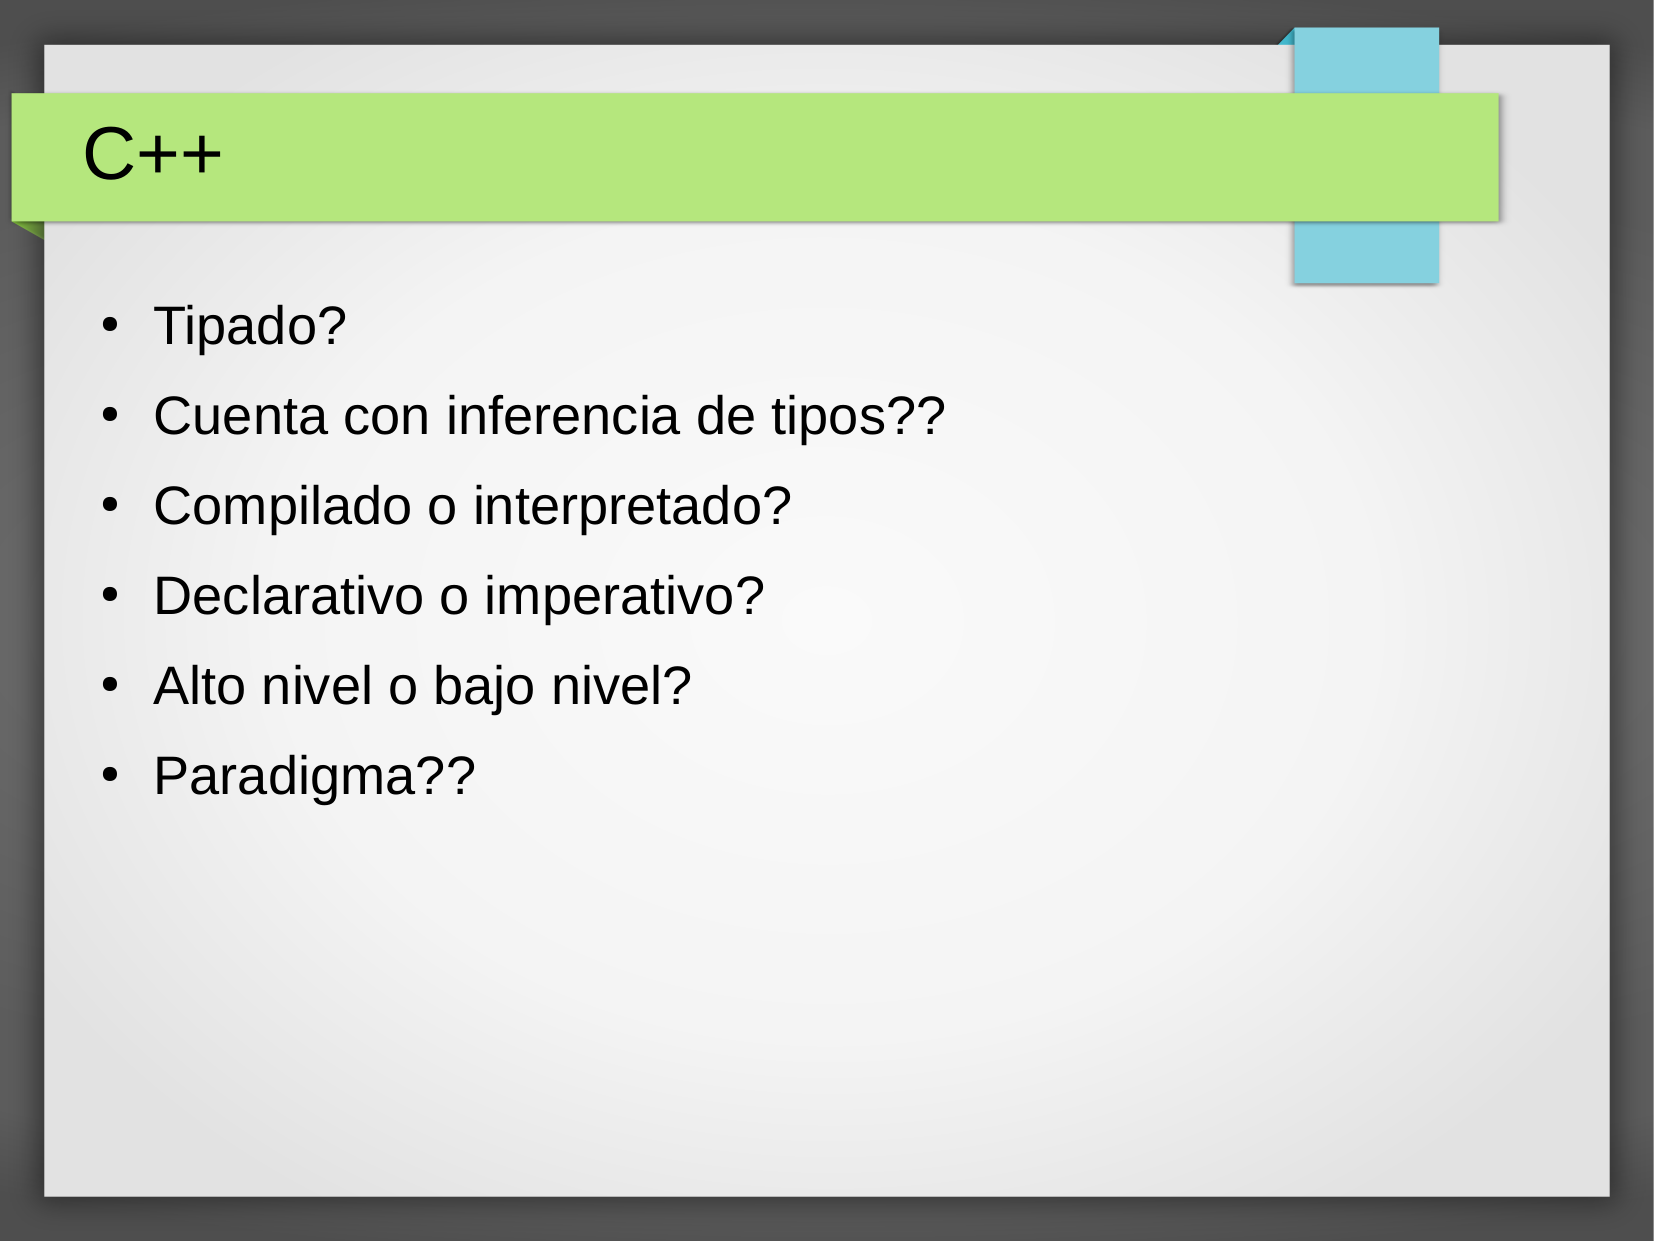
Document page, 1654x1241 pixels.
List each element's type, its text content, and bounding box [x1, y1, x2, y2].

list Tipado? Cuenta con inferencia de tipos?? Compilado o interpretado? Declarativo o imperativo? Alto nivel o bajo nivel? Paradigma?? [82, 295, 1571, 1015]
title C++ [82, 94, 1264, 213]
picture [0, 0, 1654, 1241]
